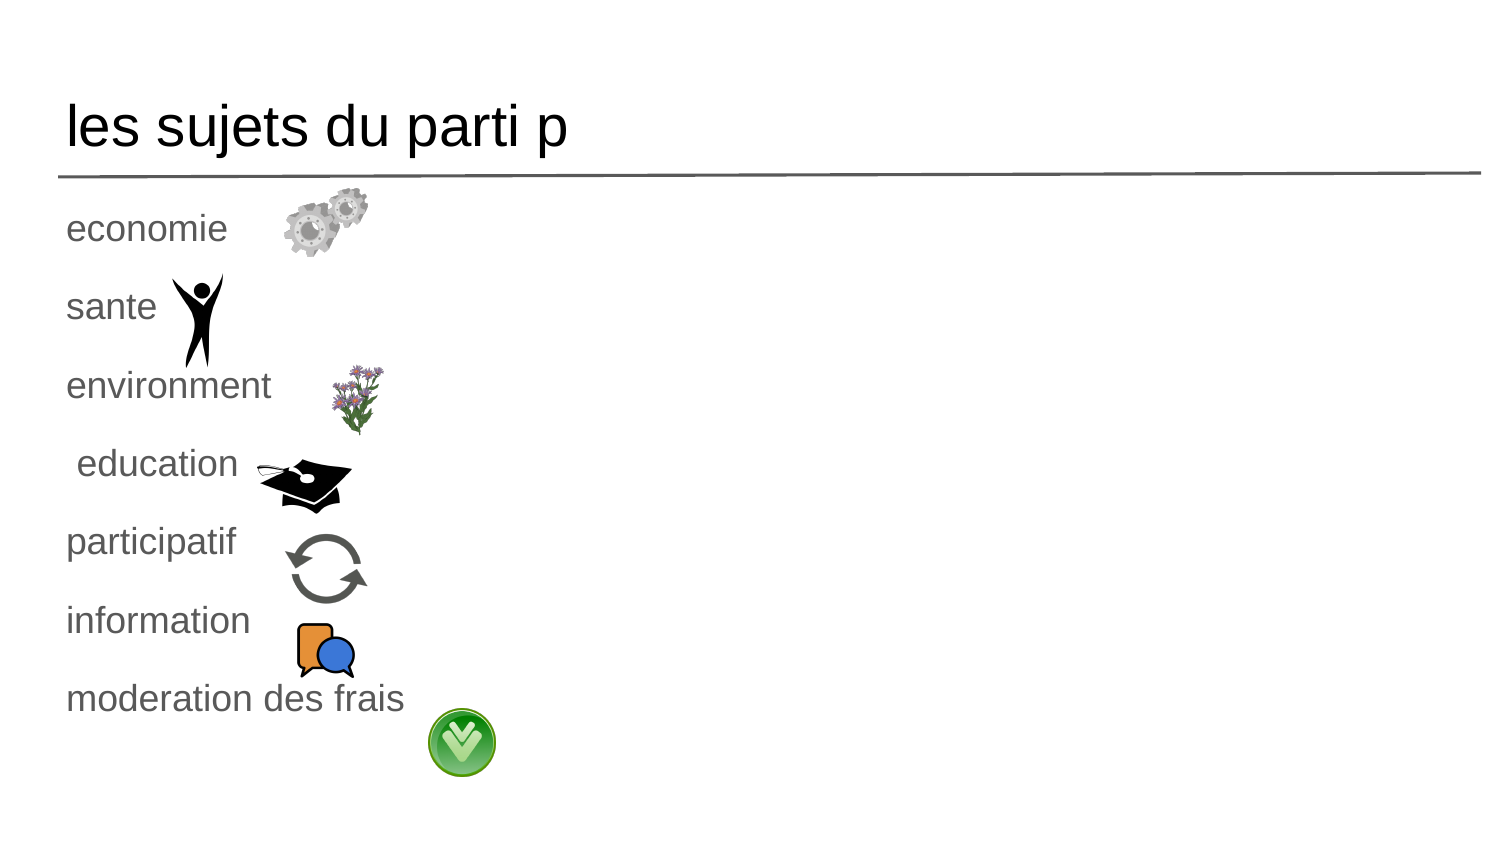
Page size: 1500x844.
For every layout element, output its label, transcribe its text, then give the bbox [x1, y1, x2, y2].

picture [277, 519, 375, 618]
list economie sante environment education participatif information moderation des frais [51, 189, 1492, 750]
title les sujets du parti p [51, 72, 1449, 167]
picture [428, 708, 496, 777]
picture [297, 623, 355, 678]
picture [284, 188, 368, 257]
picture [257, 459, 352, 514]
picture [328, 354, 386, 436]
picture [172, 273, 223, 368]
